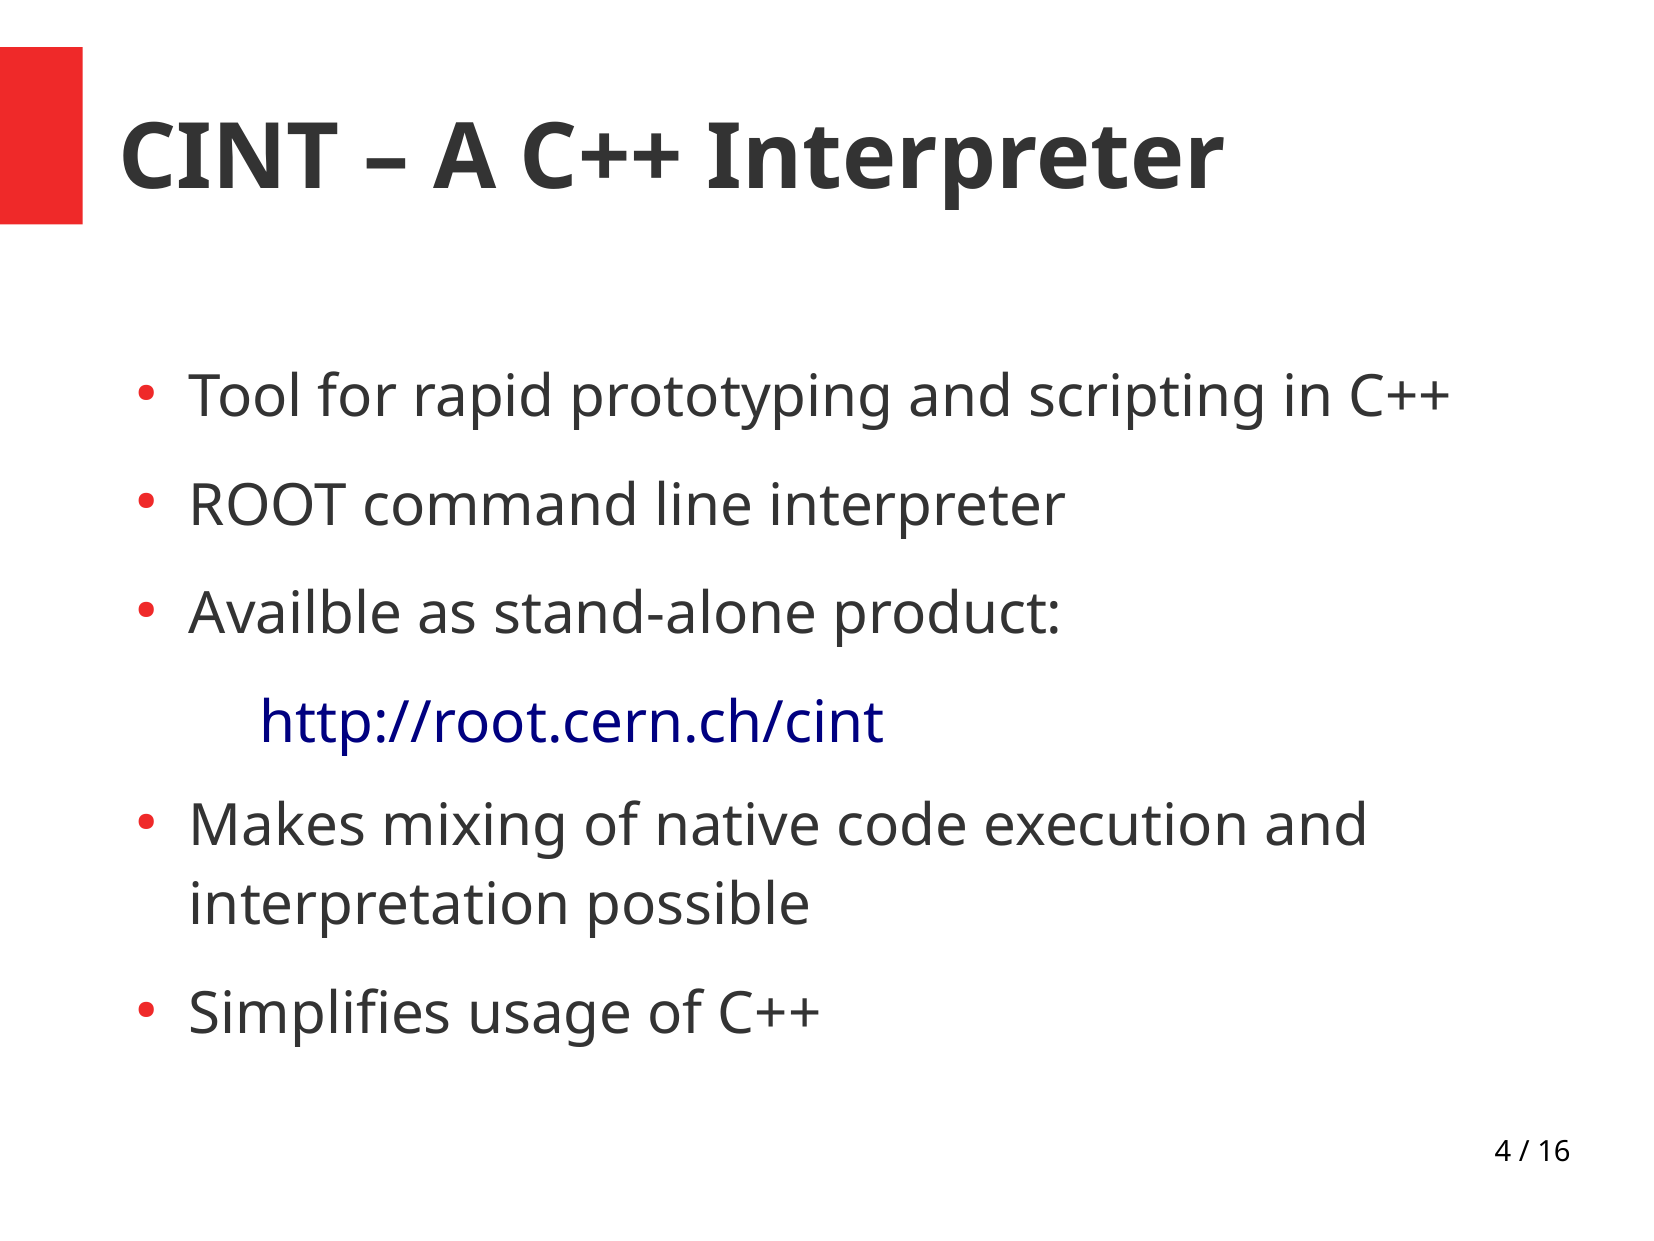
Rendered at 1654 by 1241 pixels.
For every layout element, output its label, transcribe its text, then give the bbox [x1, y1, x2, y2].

list Tool for rapid prototyping and scripting in C++ ROOT command line interpreter Availble as stand-alone product: http://root.cern.ch/cint Makes mixing of native code execution and interpretation possible Simplifies usage of C++ [118, 354, 1561, 1074]
title CINT – A C++ Interpreter [118, 49, 1571, 257]
